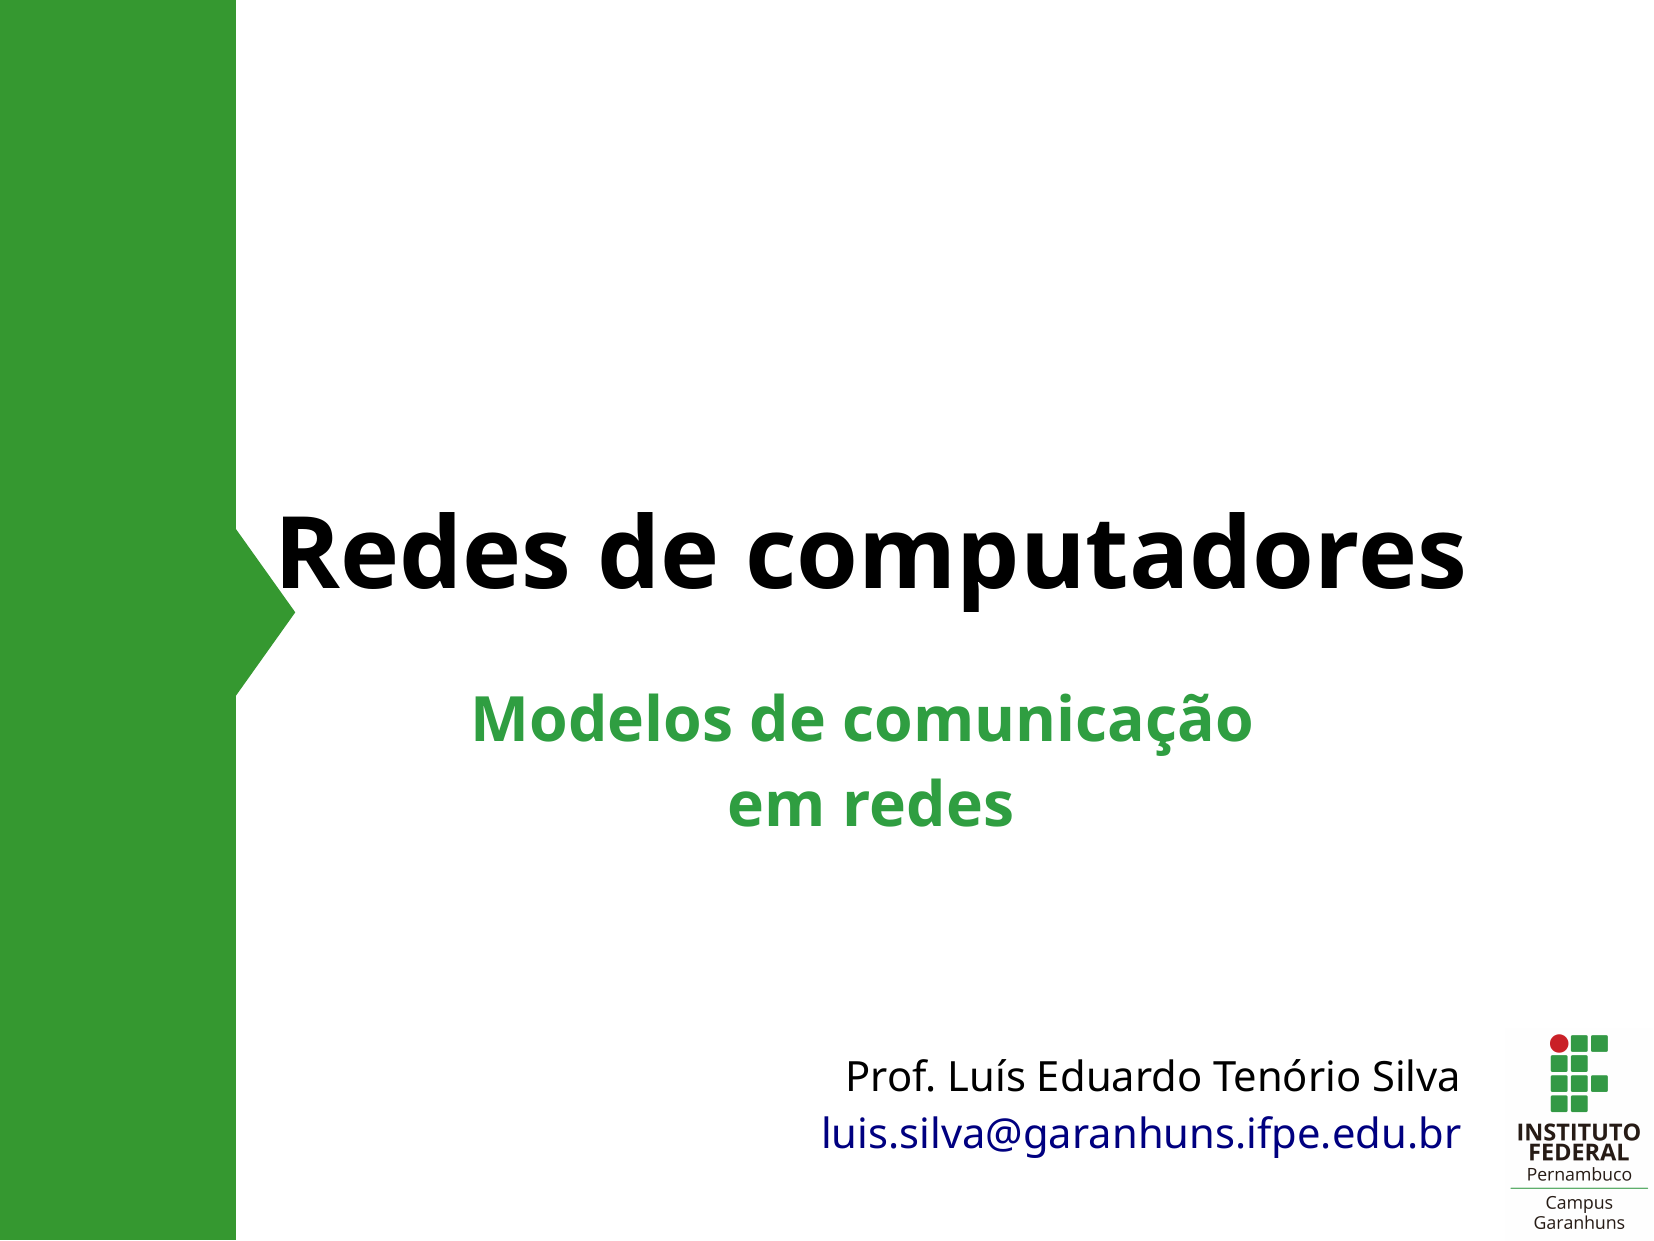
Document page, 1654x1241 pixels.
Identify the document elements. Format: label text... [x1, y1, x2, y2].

title Modelos de comunicação em redes [236, 685, 1506, 834]
text_box [0, 0, 258, 1240]
title Prof. Luís Eduardo Tenório Silva luis.silva@garanhuns.ifpe.edu.br [191, 974, 1462, 1234]
title Redes de computadores [236, 433, 1506, 666]
picture [1505, 1028, 1654, 1241]
